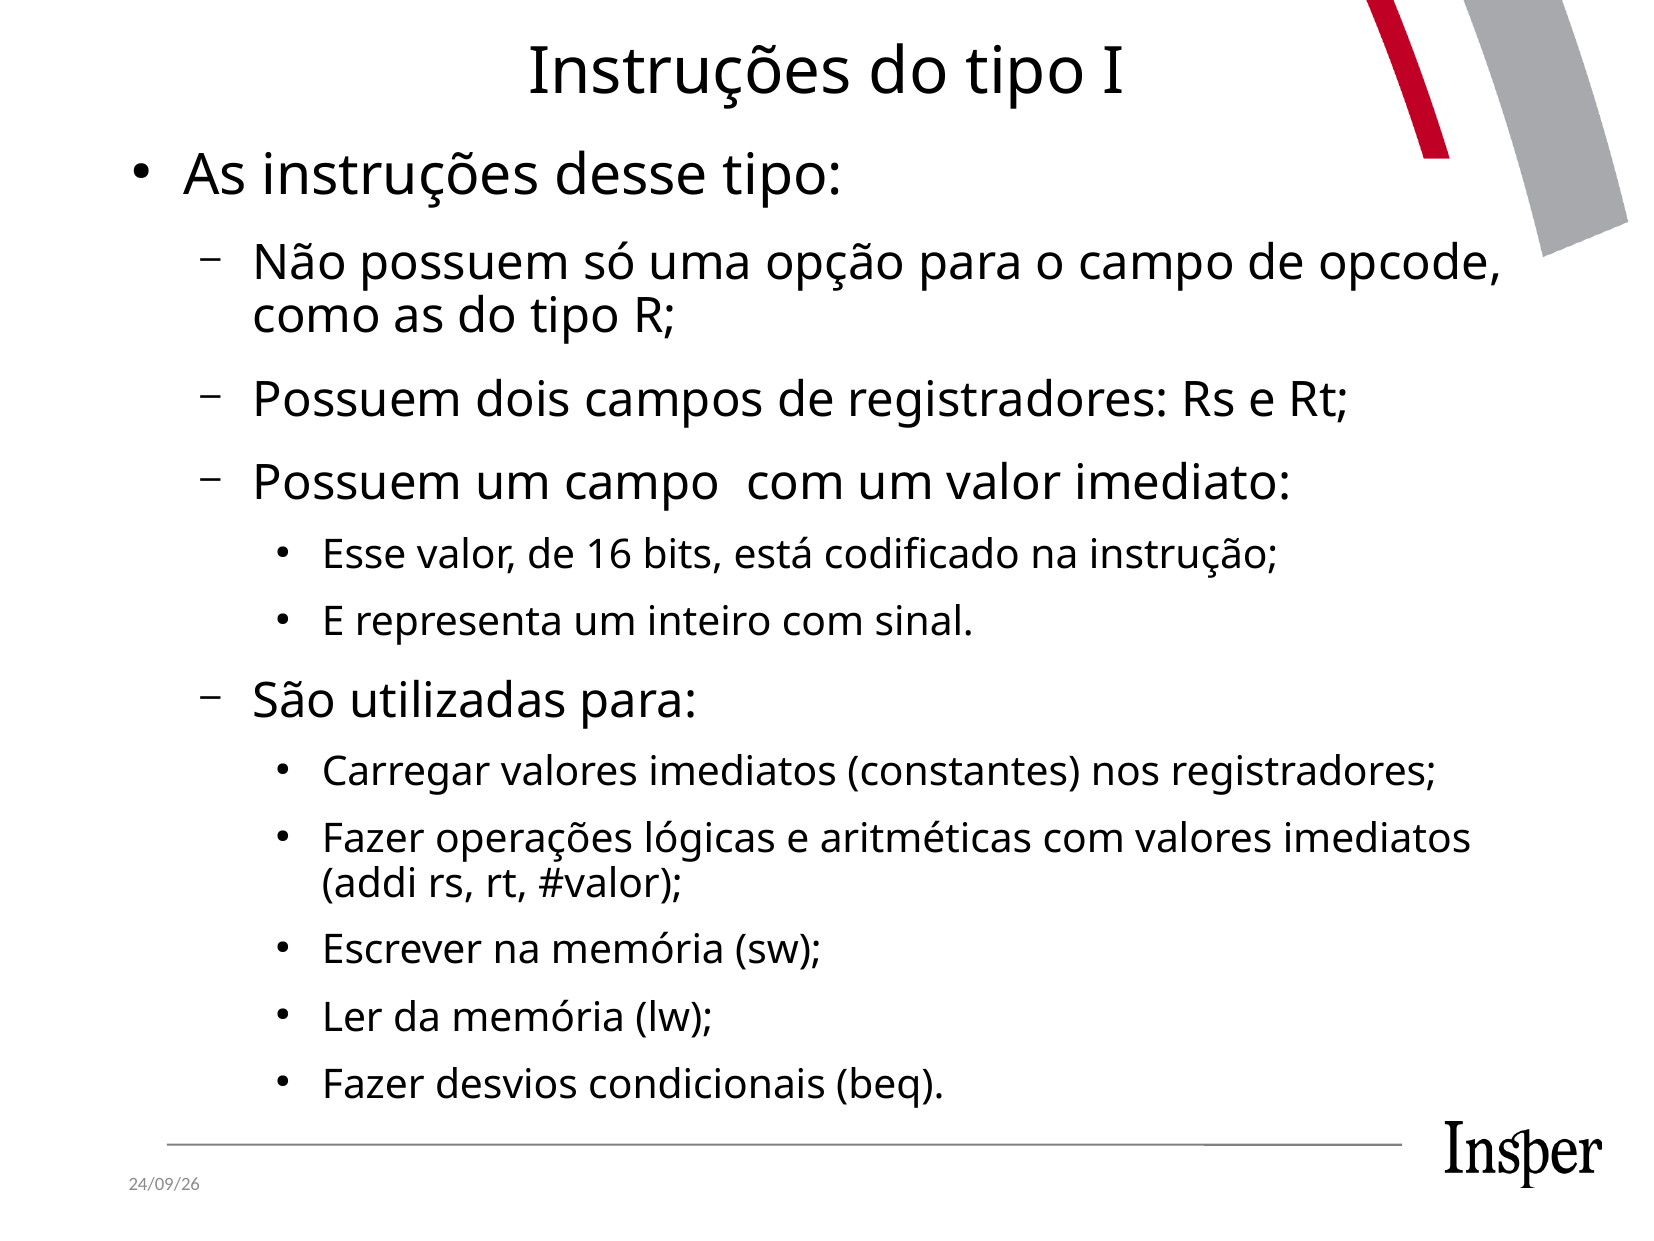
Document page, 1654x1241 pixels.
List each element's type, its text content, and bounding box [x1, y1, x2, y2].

list Instruções do tipo I As instruções desse tipo: Não possuem só uma opção para o campo de opcode, como as do tipo R; Possuem dois campos de registradores: Rs e Rt; Possuem um campo com um valor imediato: Esse valor, de 16 bits, está codificado na instrução; E representa um inteiro com sinal. São utilizadas para: Carregar valores imediatos (constantes) nos registradores; Fazer operações lógicas e aritméticas com valores imediatos (addi rs, rt, #valor); Escrever na memória (sw); Ler da memória (lw); Fazer desvios condicionais (beq). [113, 36, 1540, 1117]
